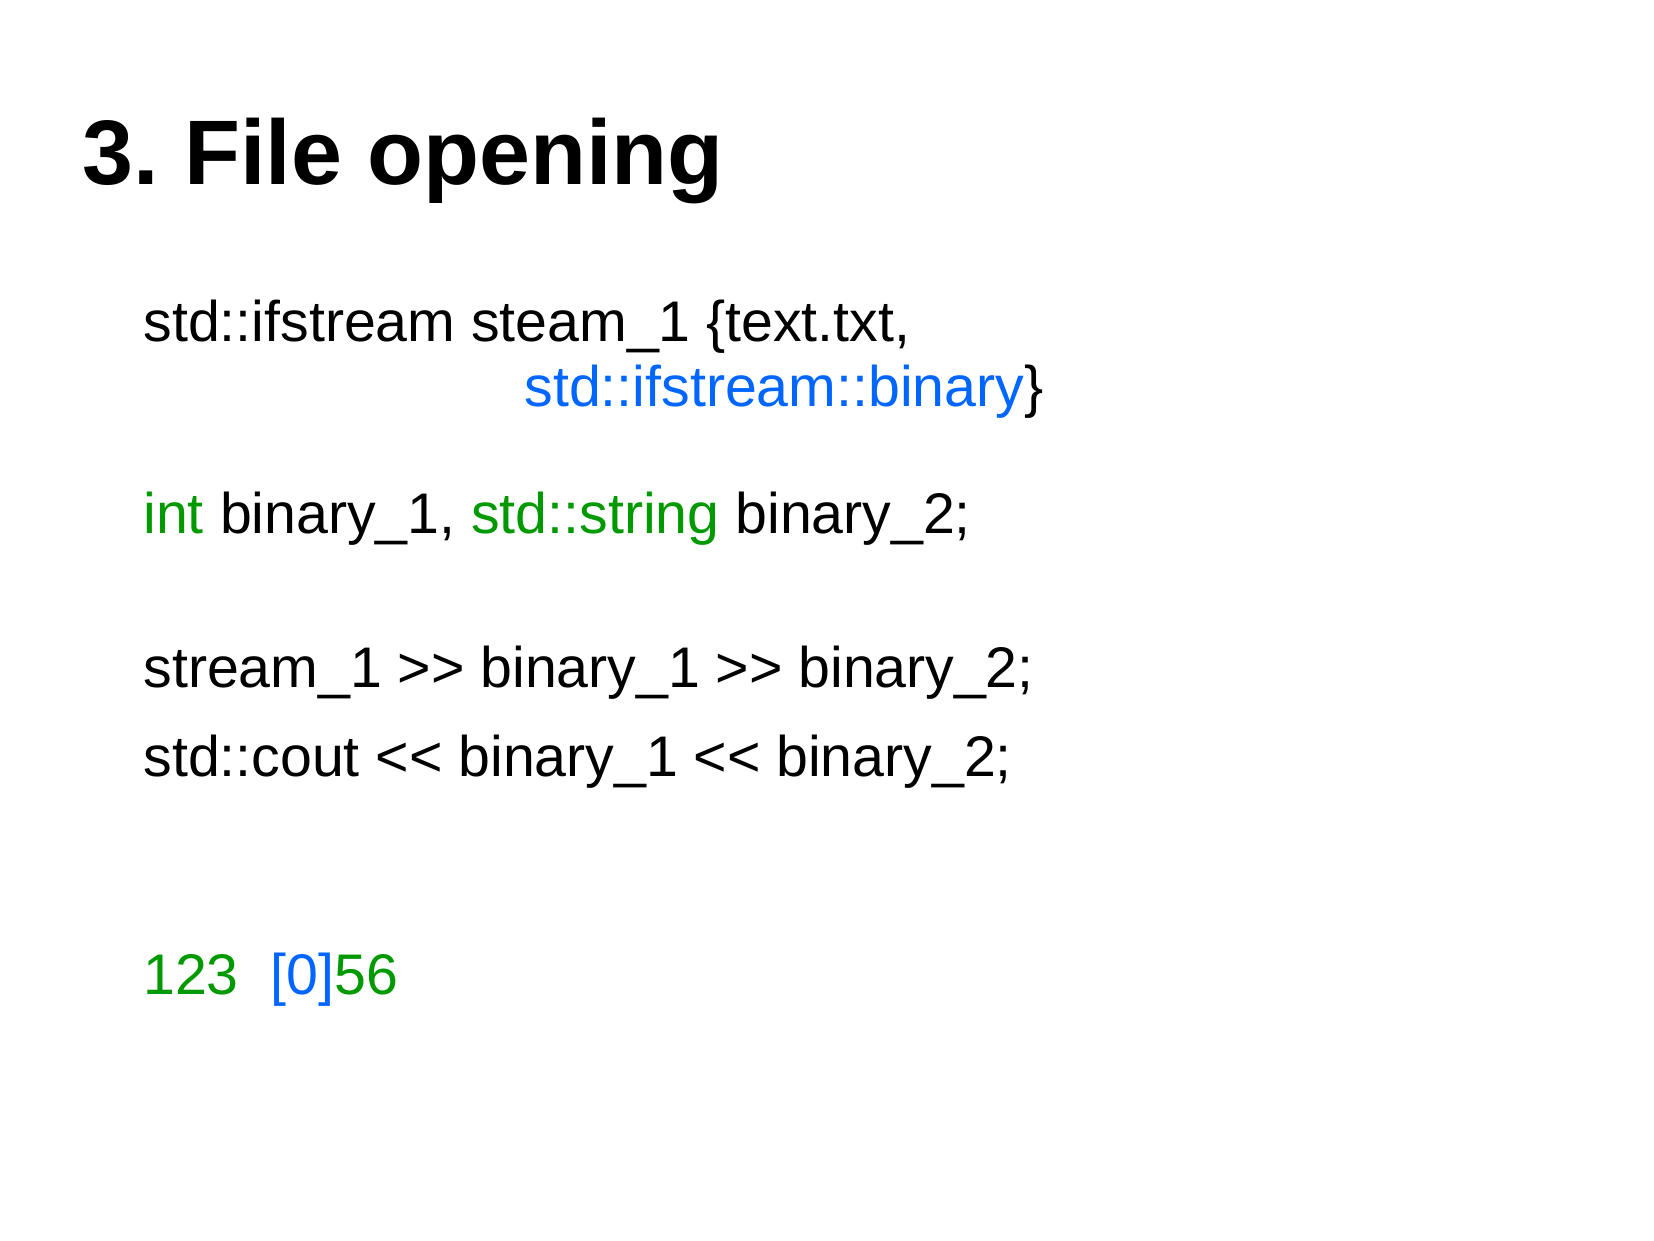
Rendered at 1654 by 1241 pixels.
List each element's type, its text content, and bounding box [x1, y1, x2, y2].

title 3. File opening [82, 49, 1571, 257]
list std::ifstream steam_1 {text.txt, std::ifstream::binary} int binary_1, std::string binary_2; stream_1 >> binary_1 >> binary_2; std::cout << binary_1 << binary_2; 123 [0]56 [82, 290, 1571, 1010]
